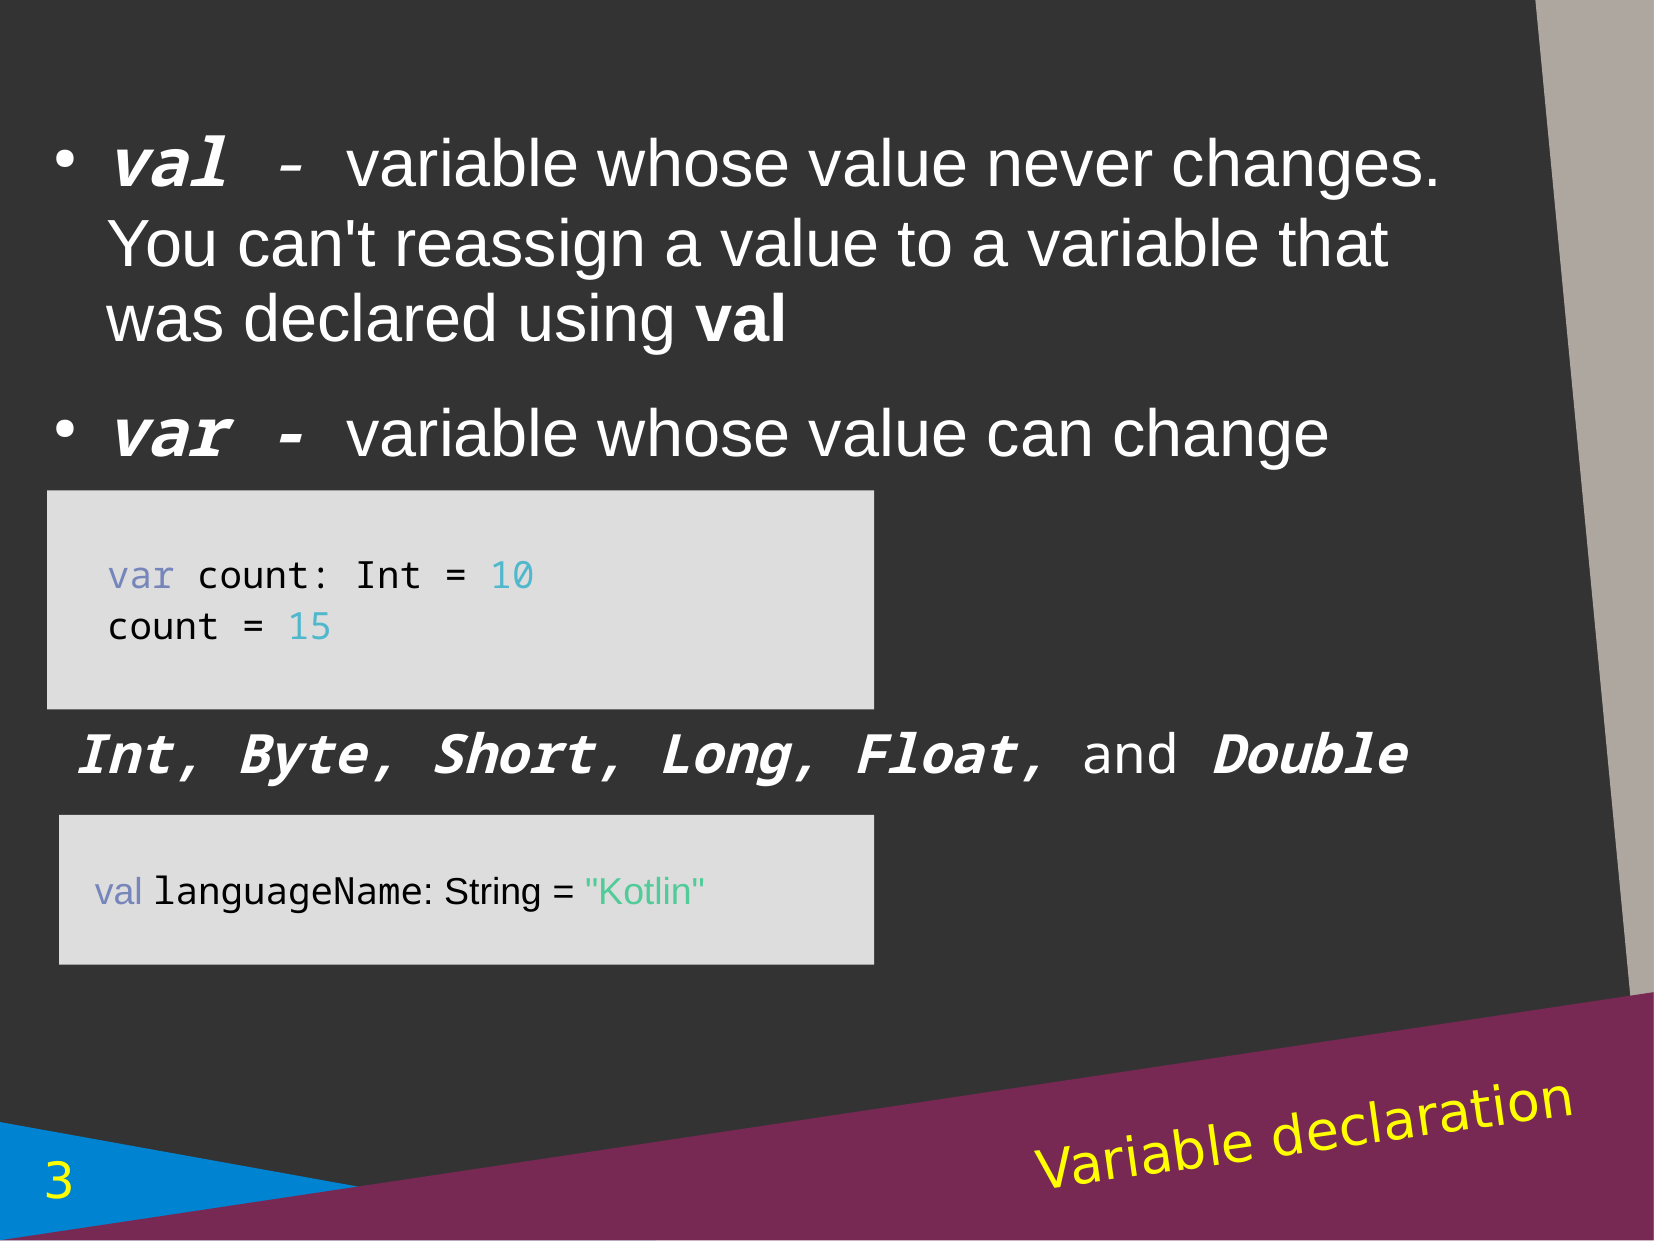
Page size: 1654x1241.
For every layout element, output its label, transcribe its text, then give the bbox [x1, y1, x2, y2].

text_box var count: Int = 10 count = 15 [47, 490, 875, 656]
list val - variable whose value never changes. You can't reassign a value to a variable that was declared using val var - variable whose value can change [35, 106, 1524, 485]
title Variable declaration [956, 995, 1654, 1241]
text_box val languageName: String = "Kotlin" [59, 814, 875, 958]
text_box Int, Byte, Short, Long, Float, and Double [59, 708, 1453, 778]
